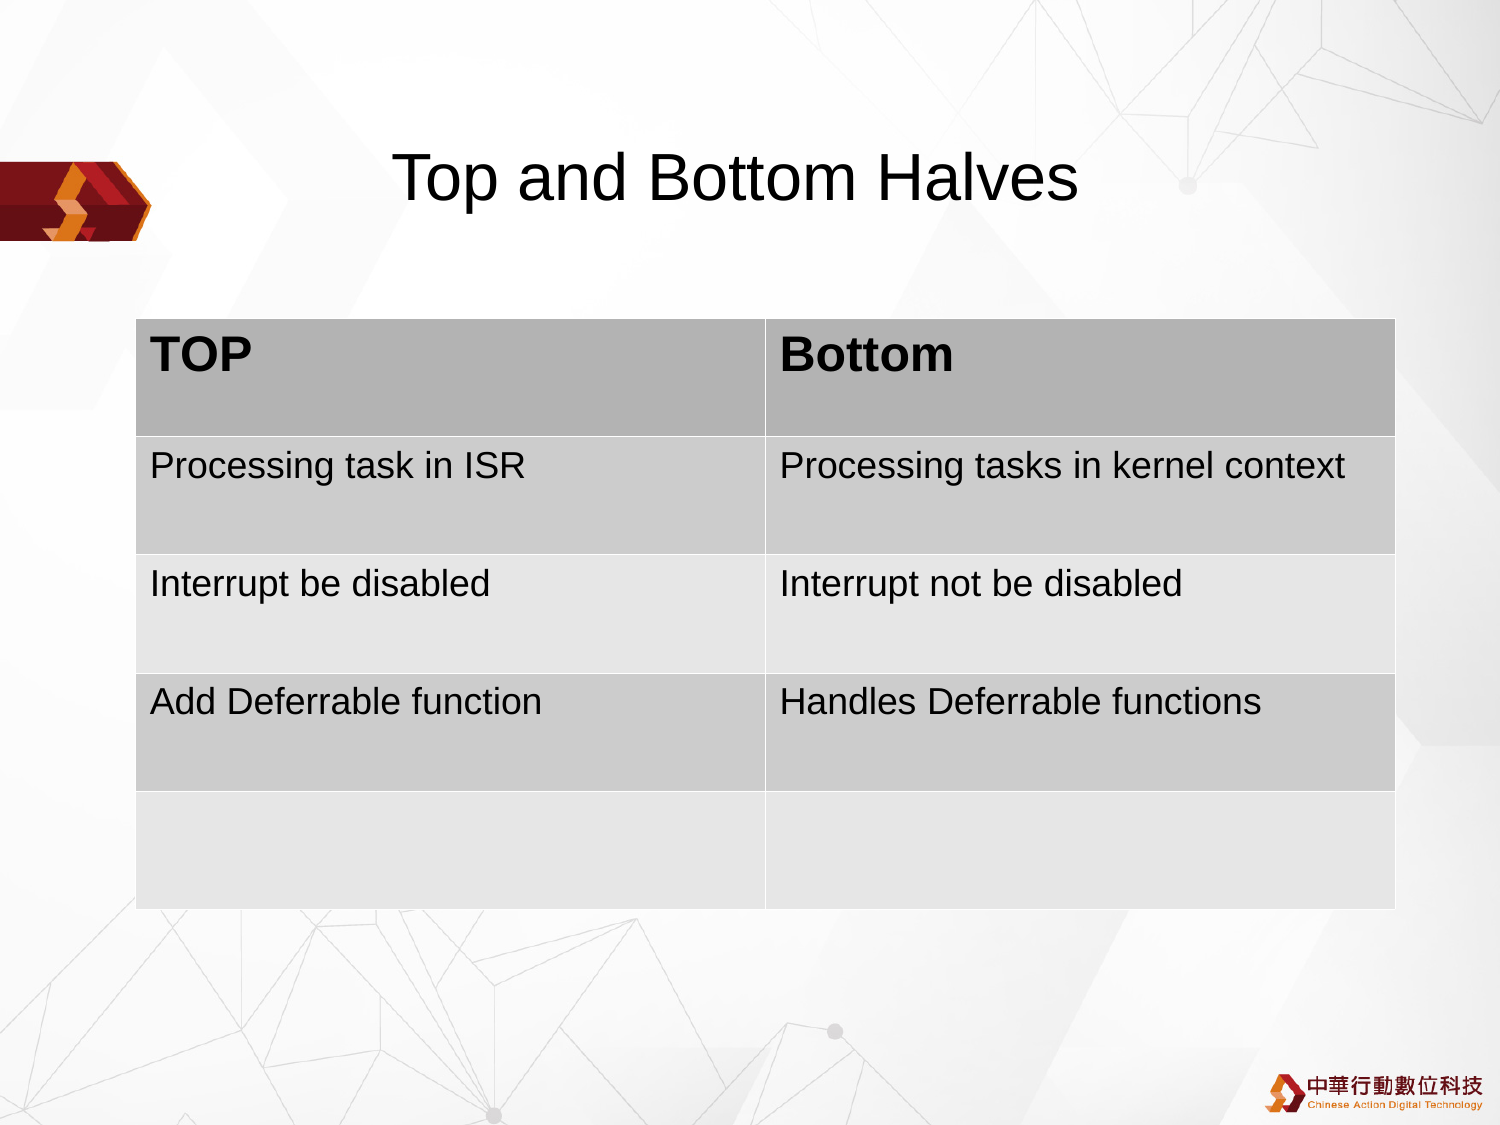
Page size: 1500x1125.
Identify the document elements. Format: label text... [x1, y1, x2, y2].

table_header Bottom [766, 319, 1395, 436]
table_cell Processing tasks in kernel context [766, 437, 1395, 554]
table_cell [136, 792, 765, 909]
table_cell Interrupt be disabled [136, 555, 765, 673]
table_cell Handles Deferrable functions [766, 674, 1395, 791]
table_cell Add Deferrable function [136, 674, 765, 791]
title Top and Bottom Halves [106, 101, 1366, 254]
table_cell [766, 792, 1395, 909]
table_cell Processing task in ISR [136, 437, 765, 554]
table_cell Interrupt not be disabled [766, 555, 1395, 673]
picture [0, 0, 1500, 1125]
table_header TOP [136, 319, 765, 436]
